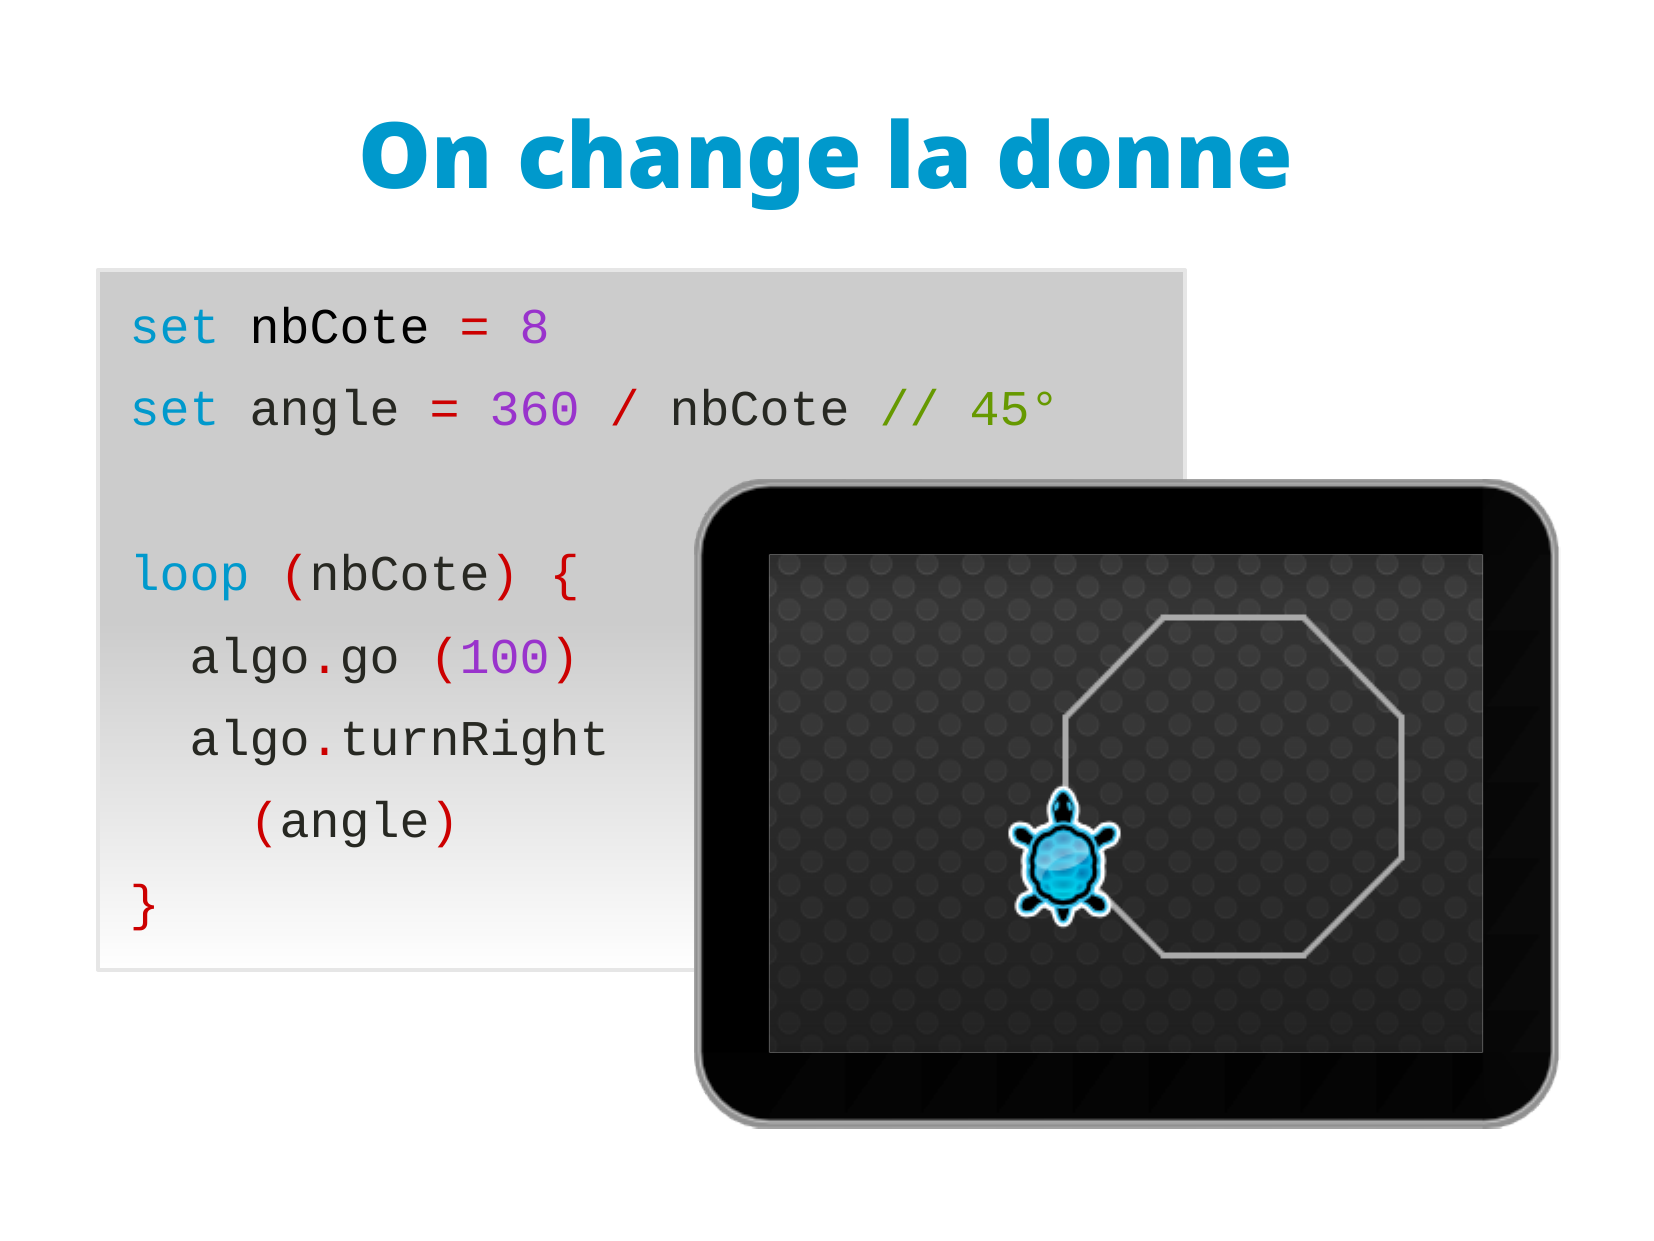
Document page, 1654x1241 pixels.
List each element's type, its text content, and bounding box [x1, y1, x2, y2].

title On change la donne [82, 49, 1571, 257]
list set nbCote = 8 set angle = 360 / nbCote // 45° loop (nbCote) { algo.go (100) algo.turnRight (angle) } [97, 270, 1186, 970]
picture [694, 479, 1561, 1129]
